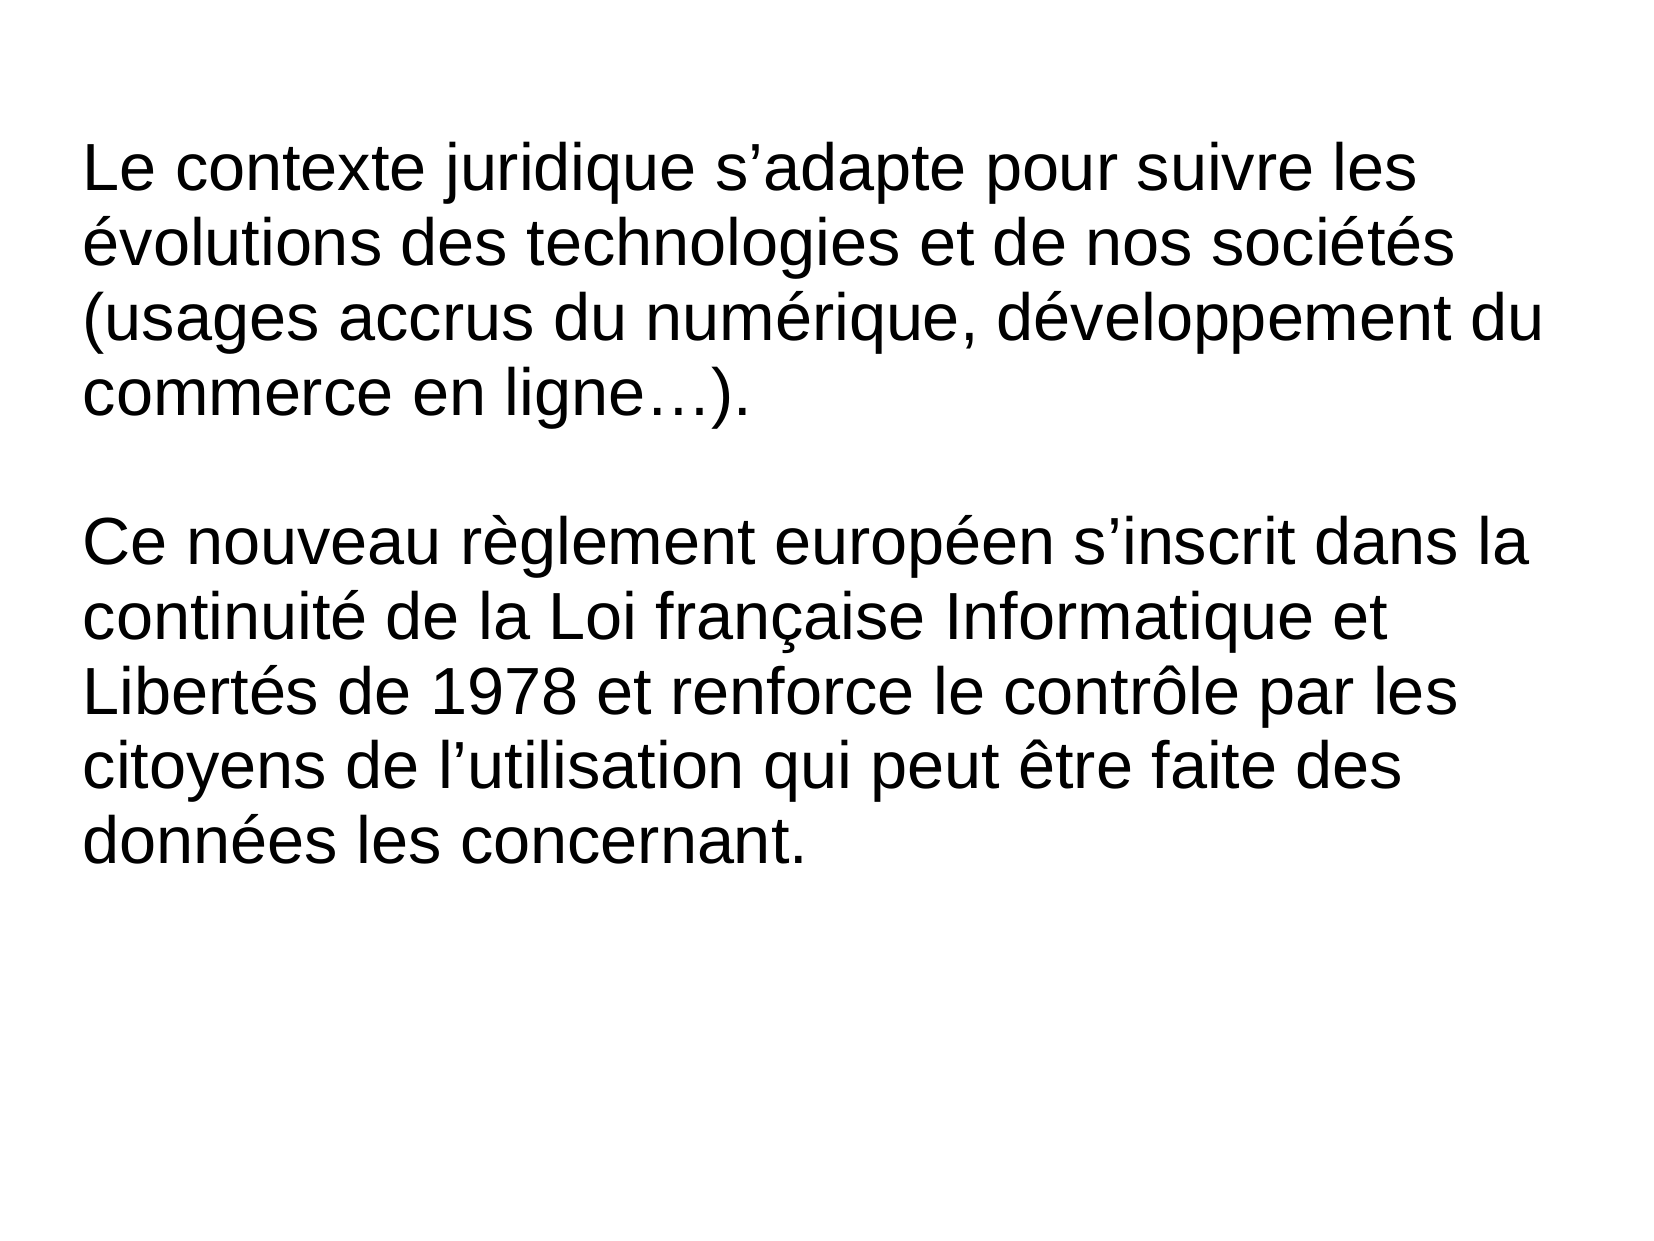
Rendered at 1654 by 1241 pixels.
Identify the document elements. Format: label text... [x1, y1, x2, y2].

subtitle Le contexte juridique s’adapte pour suivre les évolutions des technologies et de nos sociétés (usages accrus du numérique, développement du commerce en ligne…). Ce nouveau règlement européen s’inscrit dans la continuité de la Loi française Informatique et Libertés de 1978 et renforce le contrôle par les citoyens de l’utilisation qui peut être faite des données les concernant. [82, 49, 1571, 1109]
